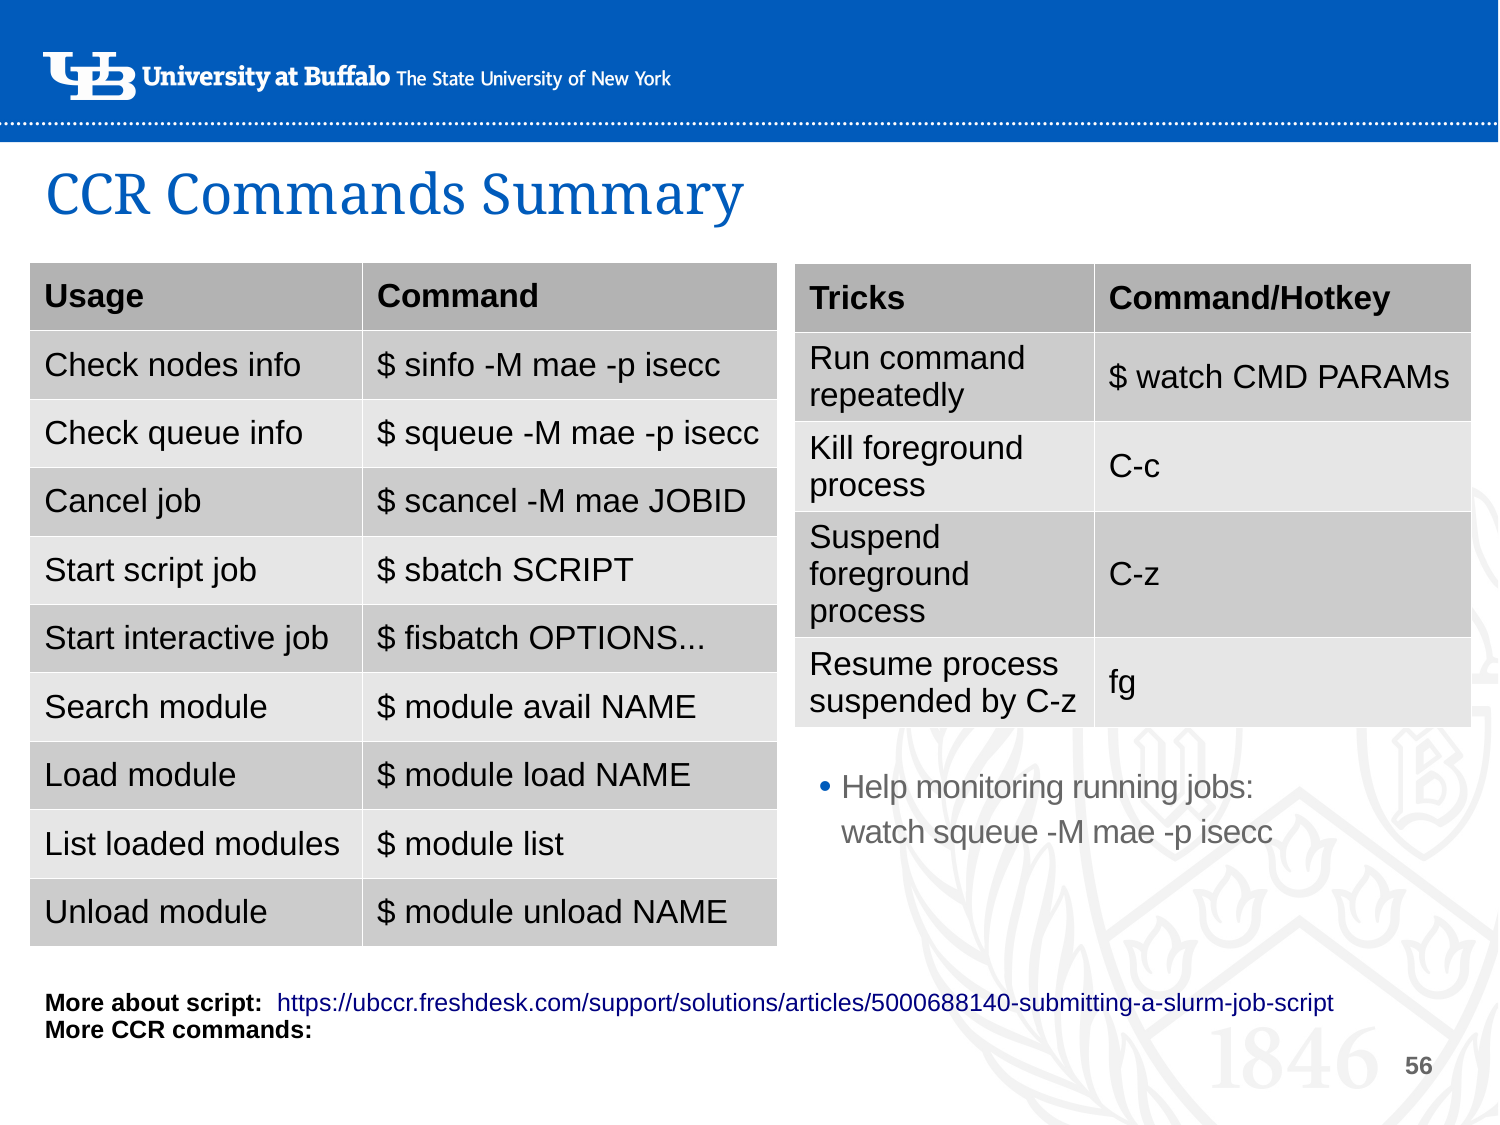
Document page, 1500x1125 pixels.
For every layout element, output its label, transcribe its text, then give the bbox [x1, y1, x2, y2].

table_cell $ module list [363, 810, 777, 878]
table_cell Suspend foreground process [795, 512, 1094, 637]
table_cell Check nodes info [30, 331, 362, 399]
table_cell Start interactive job [30, 605, 362, 672]
table_header Command/Hotkey [1095, 264, 1471, 332]
list Help monitoring running jobs: watch squeue -M mae -p isecc [789, 765, 1347, 871]
table_cell fg [1095, 638, 1471, 727]
table_cell $ module unload NAME [363, 879, 777, 946]
table_cell Resume process suspended by C-z [795, 638, 1094, 727]
table_cell List loaded modules [30, 810, 362, 878]
table_cell Check queue info [30, 400, 362, 467]
table_cell $ sbatch SCRIPT [363, 537, 777, 604]
table_cell Unload module [30, 879, 362, 946]
table_cell Kill foreground process [795, 422, 1094, 511]
table_cell $ scancel -M mae JOBID [363, 468, 777, 536]
picture [0, 0, 1499, 1125]
table_cell $ sinfo -M mae -p isecc [363, 331, 777, 399]
table_cell $ fisbatch OPTIONS... [363, 605, 777, 672]
title CCR Commands Summary [30, 153, 841, 233]
table_cell Search module [30, 673, 362, 741]
table_cell $ squeue -M mae -p isecc [363, 400, 777, 467]
table_cell $ watch CMD PARAMs [1095, 333, 1471, 421]
table_header Usage [30, 263, 362, 330]
table_cell Cancel job [30, 468, 362, 536]
table_cell $ module avail NAME [363, 673, 777, 741]
table_cell Load module [30, 742, 362, 809]
table_cell C-c [1095, 422, 1471, 511]
text_box More about script: https://ubccr.freshdesk.com/support/solutions/articles/5000688140-submitting-a-slurm-job-script More CCR commands: [30, 980, 1426, 1086]
table_cell C-z [1095, 512, 1471, 637]
table_header Tricks [795, 264, 1094, 332]
table_cell Run command repeatedly [795, 333, 1094, 421]
table_cell $ module load NAME [363, 742, 777, 809]
table_header Command [363, 263, 777, 330]
table_cell Start script job [30, 537, 362, 604]
